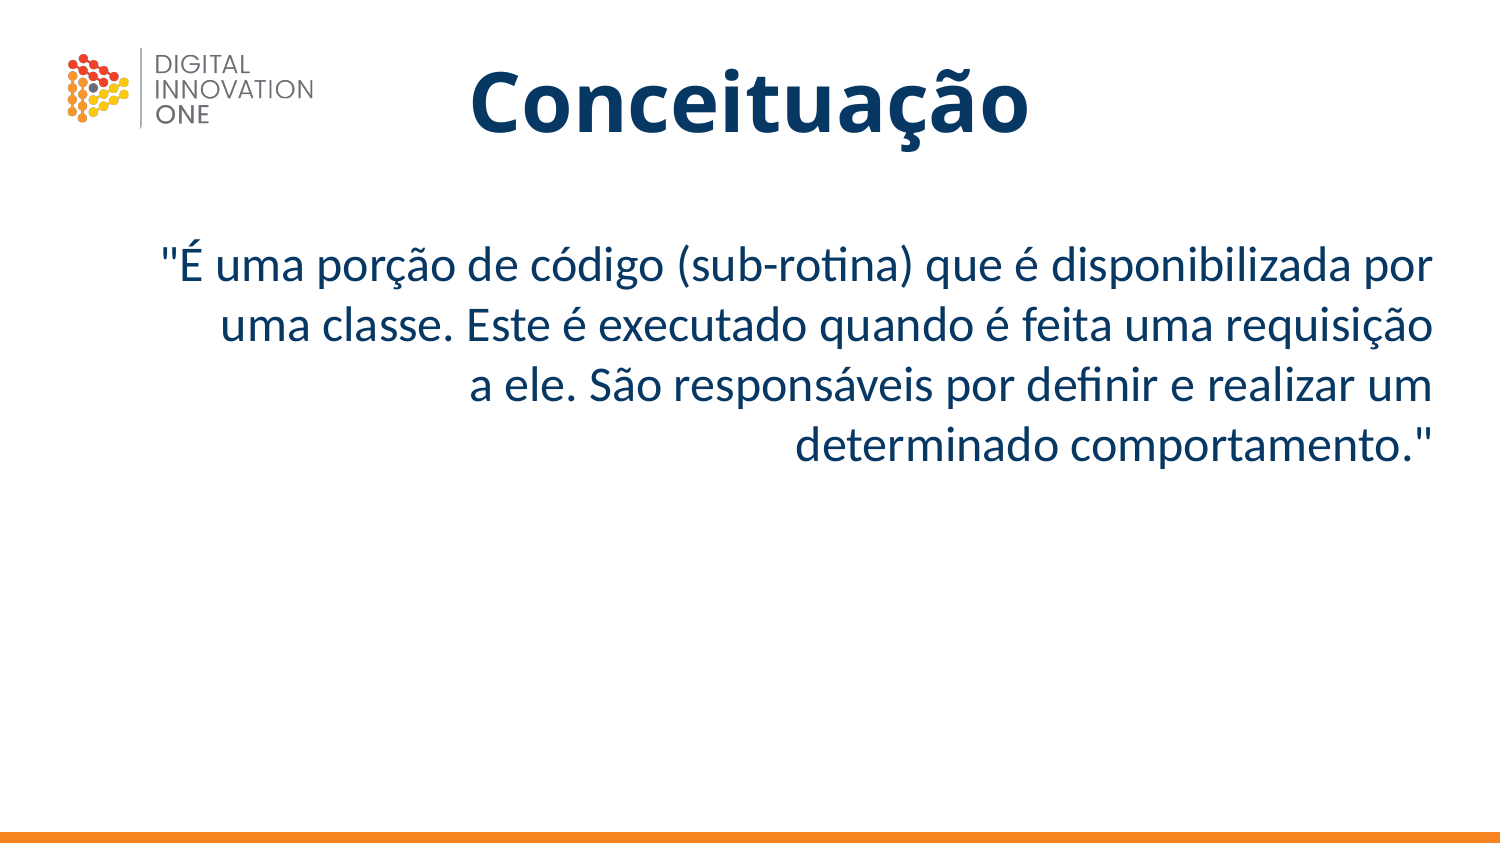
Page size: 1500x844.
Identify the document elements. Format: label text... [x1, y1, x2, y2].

picture [51, 39, 330, 137]
subtitle Conceituação [51, 50, 1449, 148]
text_box [0, 832, 1500, 843]
text_box "É uma porção de código (sub-rotina) que é disponibilizada por uma classe. Este é executado quando é feita uma requisição a ele. São responsáveis por definir e realizar um determinado comportamento." [58, 216, 1449, 717]
